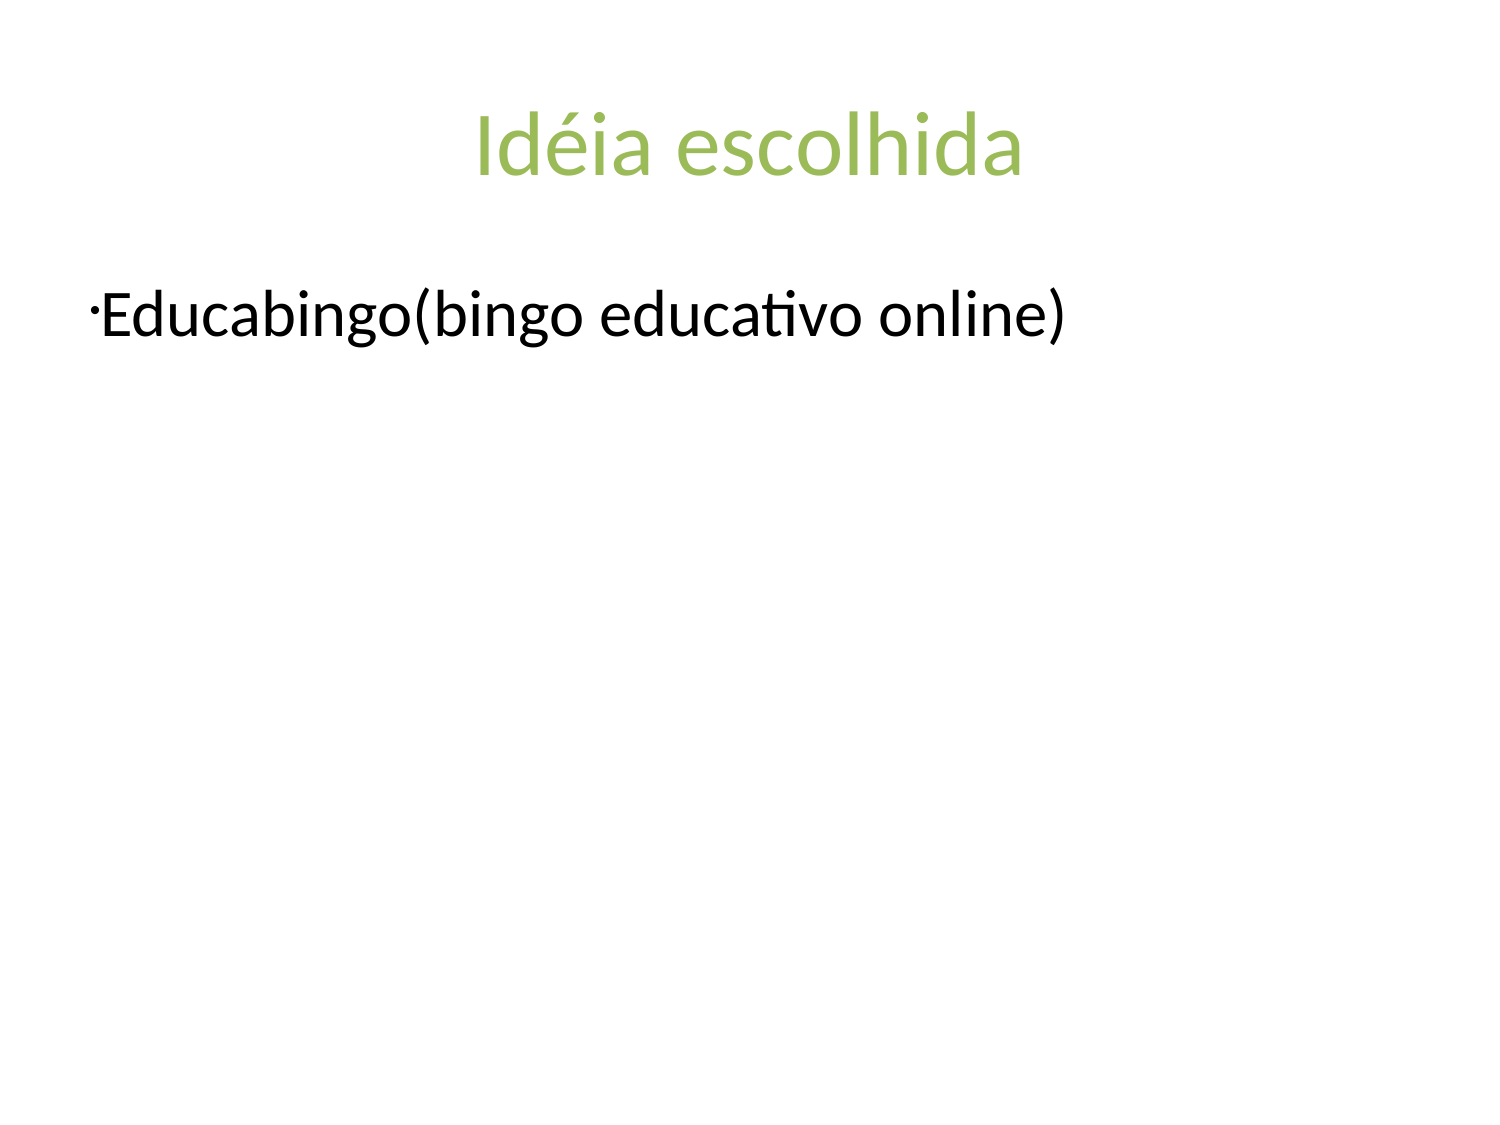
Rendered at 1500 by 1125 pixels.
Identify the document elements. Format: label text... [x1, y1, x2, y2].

title Idéia escolhida [75, 45, 1425, 233]
list Educabingo(bingo educativo online) [75, 262, 1425, 1005]
